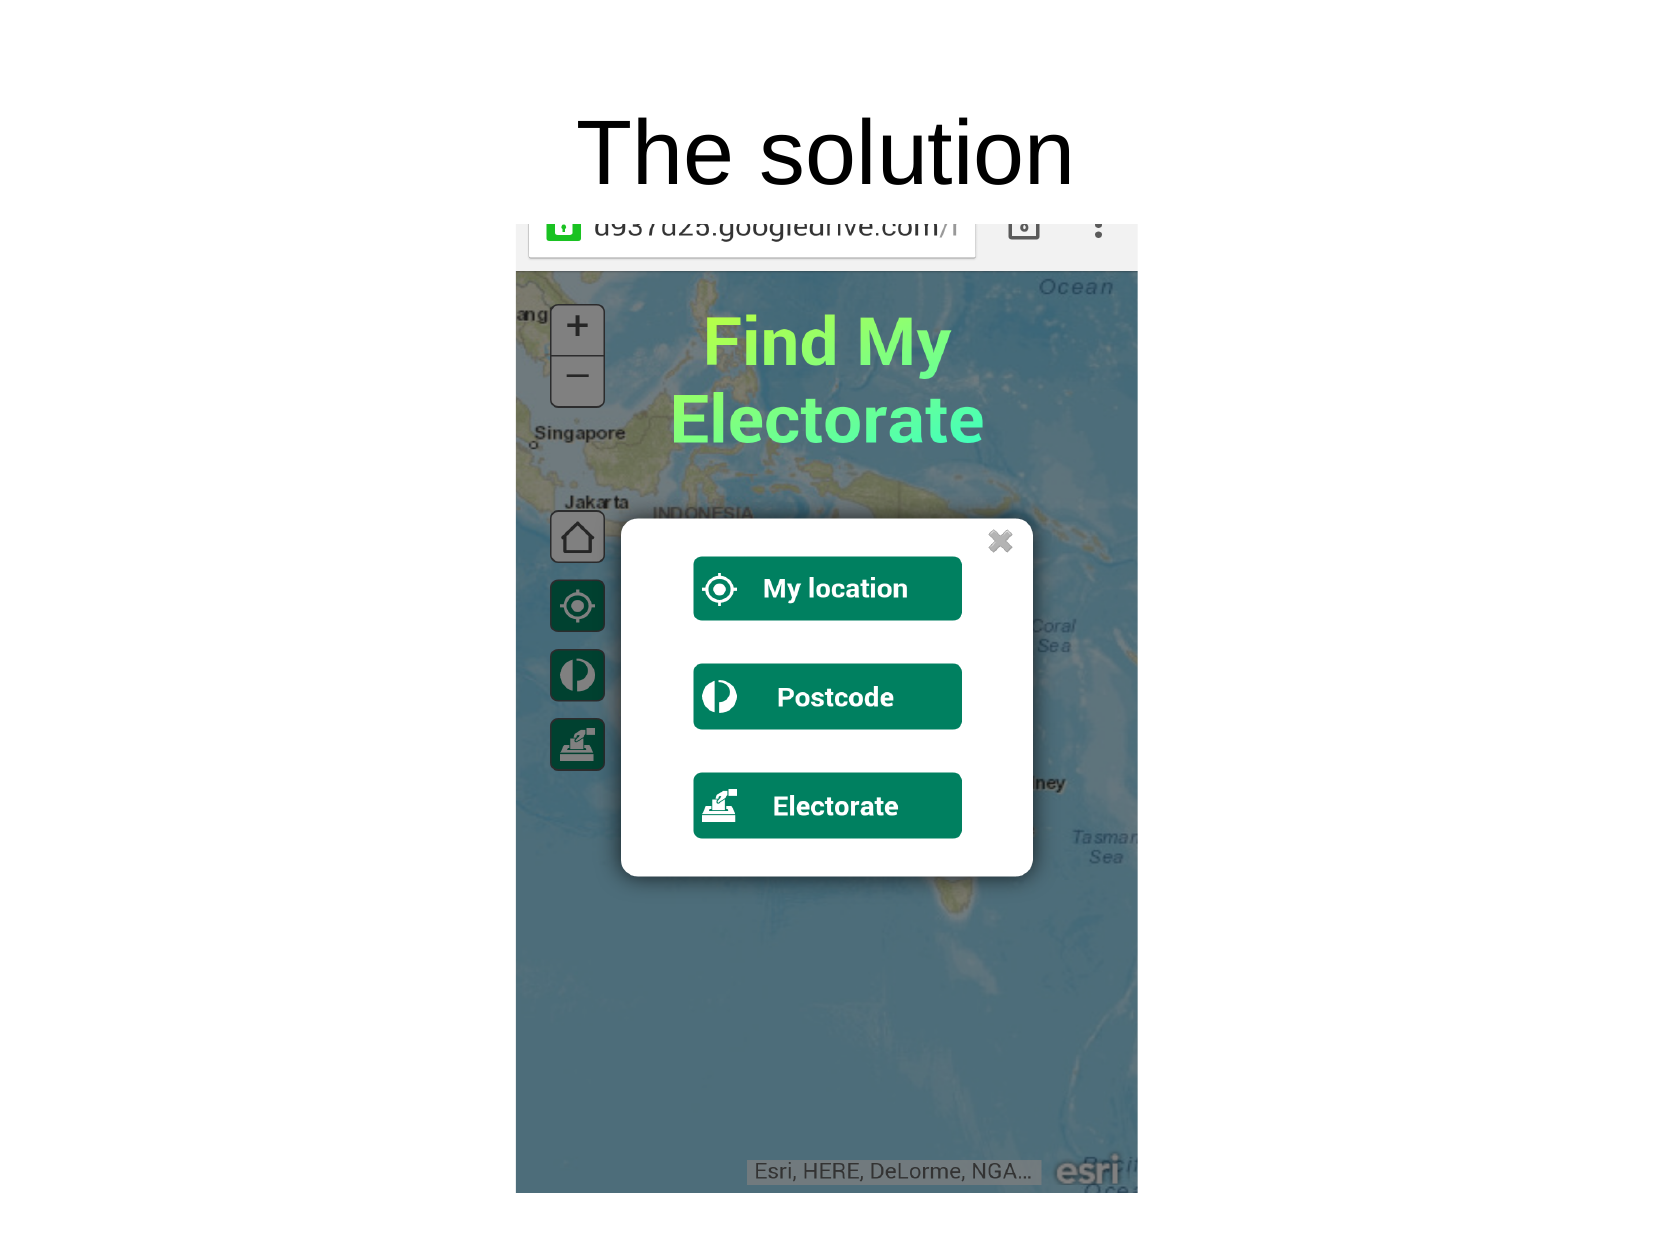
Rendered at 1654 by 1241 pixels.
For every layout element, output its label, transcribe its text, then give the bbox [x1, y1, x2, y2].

title The solution [82, 49, 1571, 257]
picture [515, 224, 1138, 1193]
